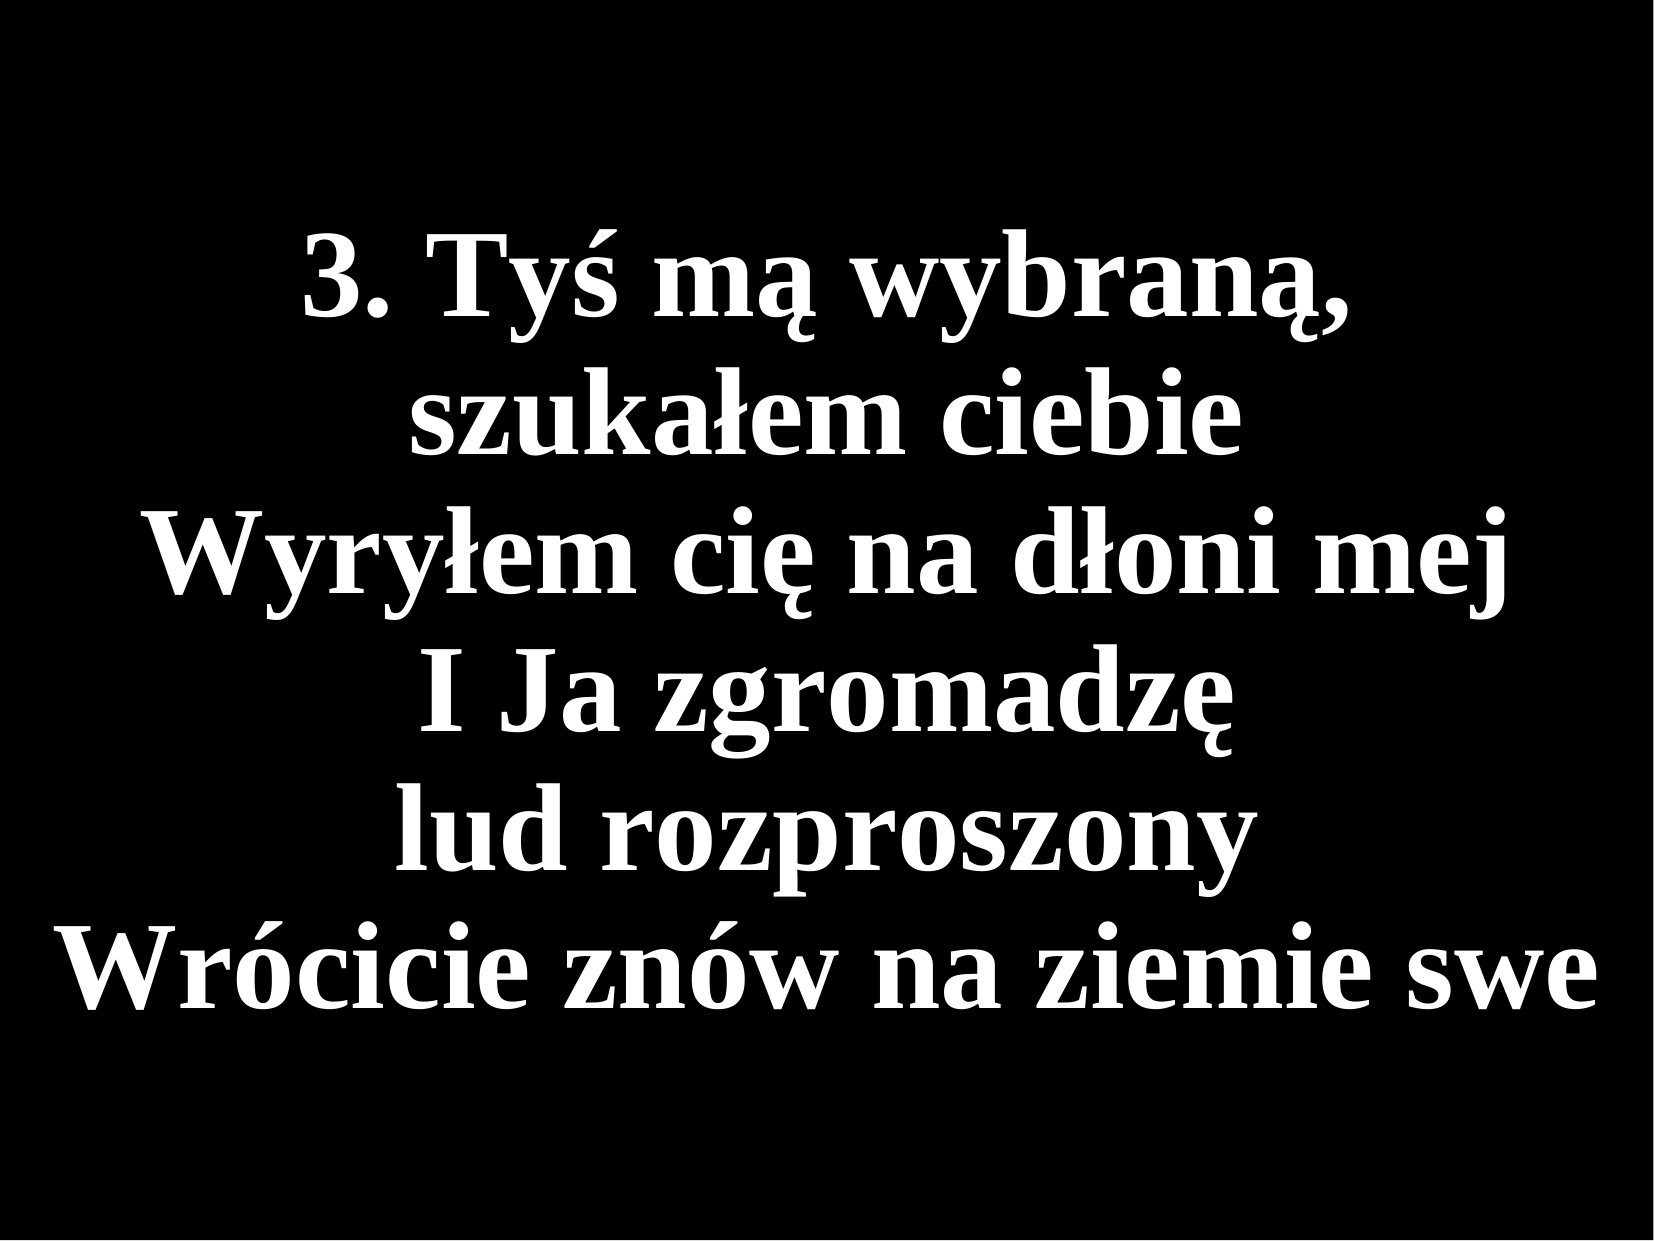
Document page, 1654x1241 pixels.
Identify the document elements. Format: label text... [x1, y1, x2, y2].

title 3. Tyś mą wybraną, szukałem ciebie Wyryłem cię na dłoni mej I Ja zgromadzę lud rozproszony Wrócicie znów na ziemie swe [0, 0, 1654, 1241]
